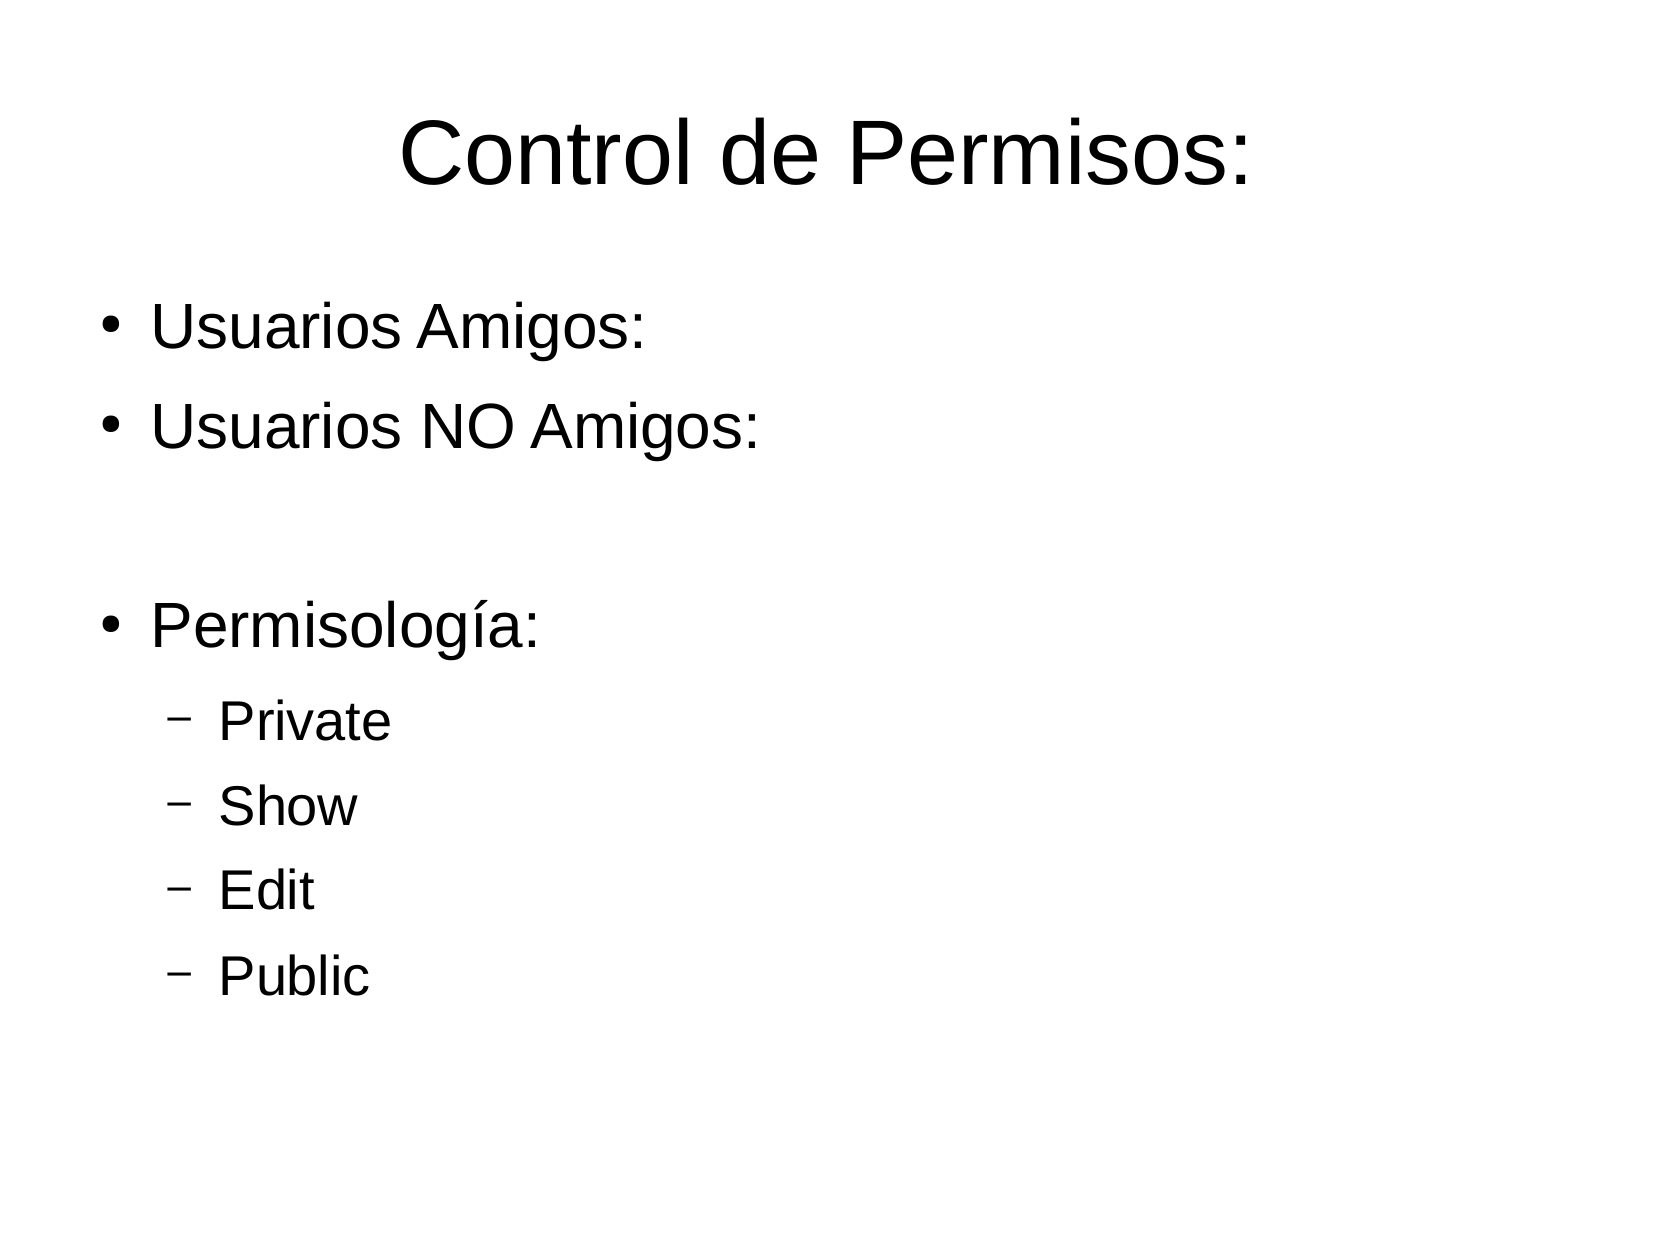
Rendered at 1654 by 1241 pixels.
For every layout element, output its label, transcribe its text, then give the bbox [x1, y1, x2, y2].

title Control de Permisos: [82, 49, 1571, 257]
list Usuarios Amigos: Usuarios NO Amigos: Permisología: Private Show Edit Public [82, 290, 1571, 1010]
